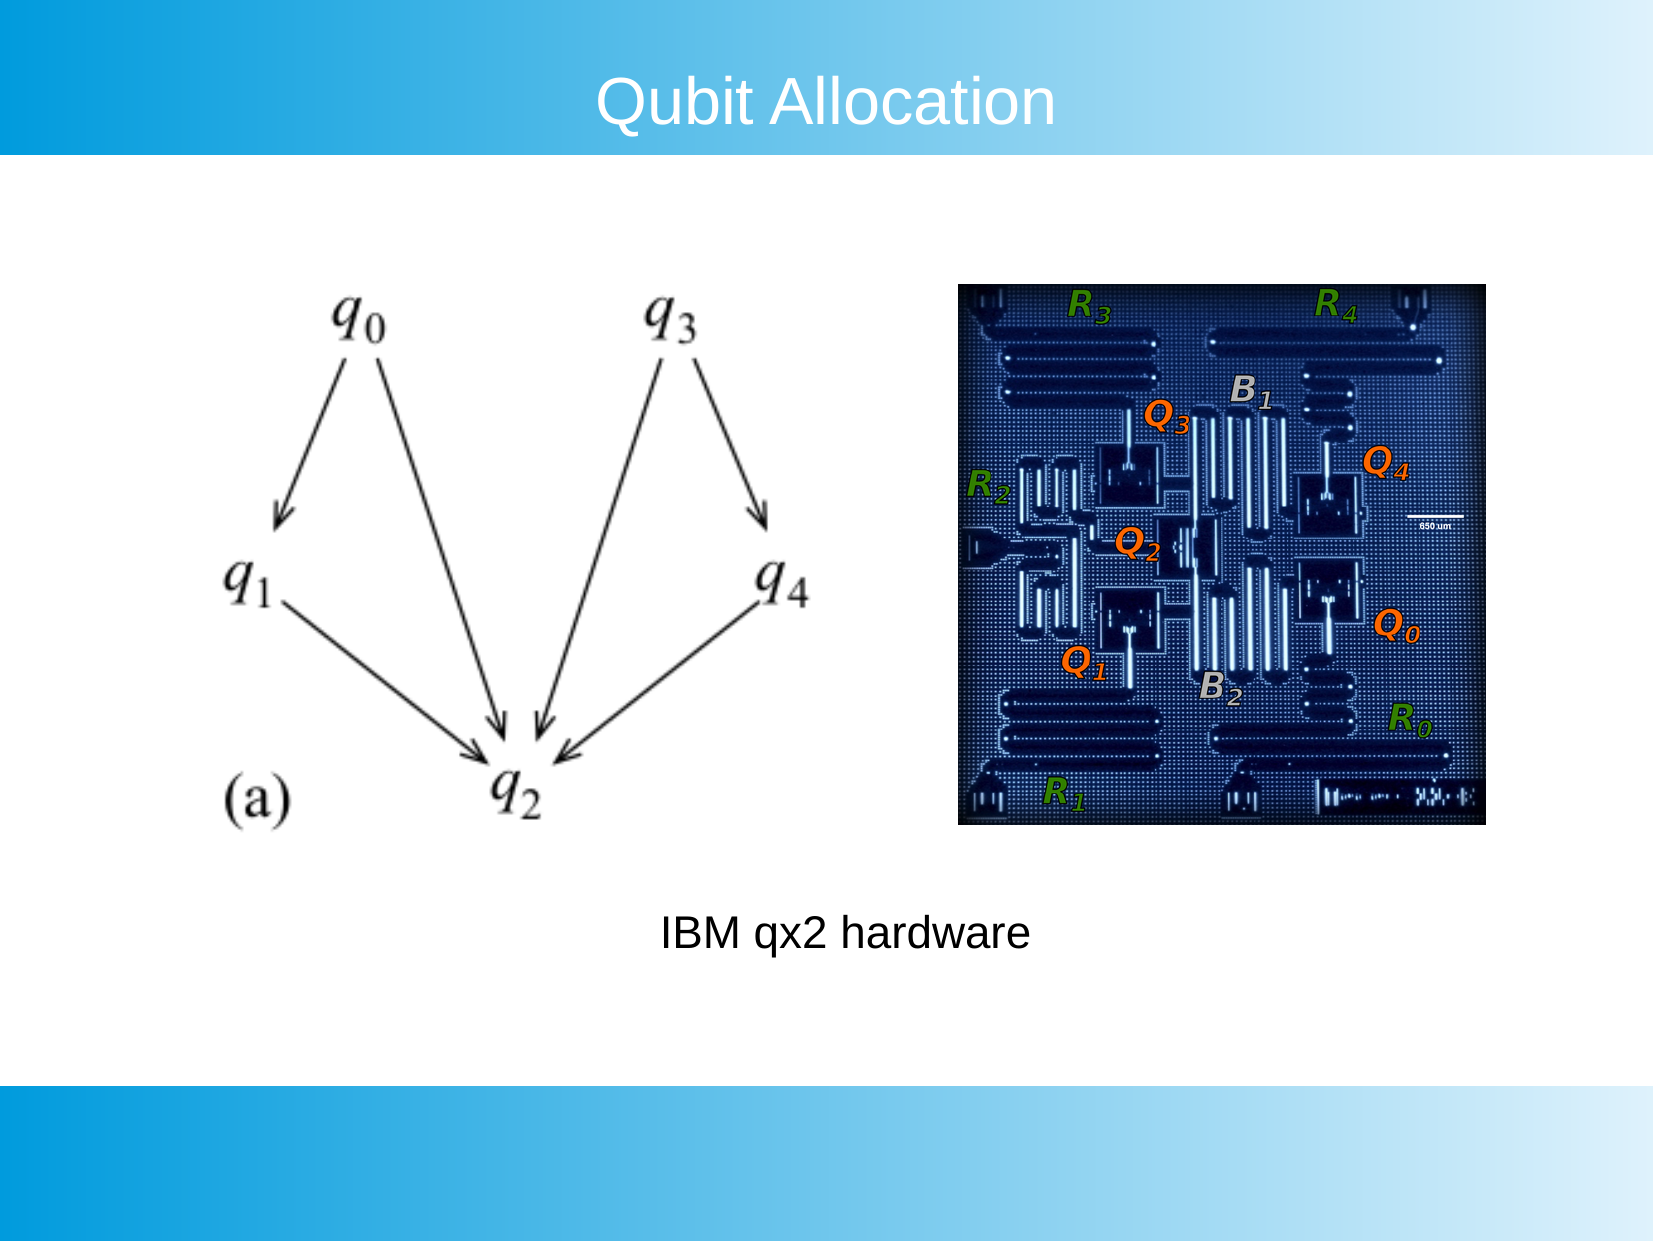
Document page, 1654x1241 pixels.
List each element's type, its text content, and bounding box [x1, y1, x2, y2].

picture [958, 284, 1486, 826]
title Qubit Allocation [82, 49, 1571, 155]
picture [206, 286, 826, 841]
text_box IBM qx2 hardware [645, 900, 1051, 961]
